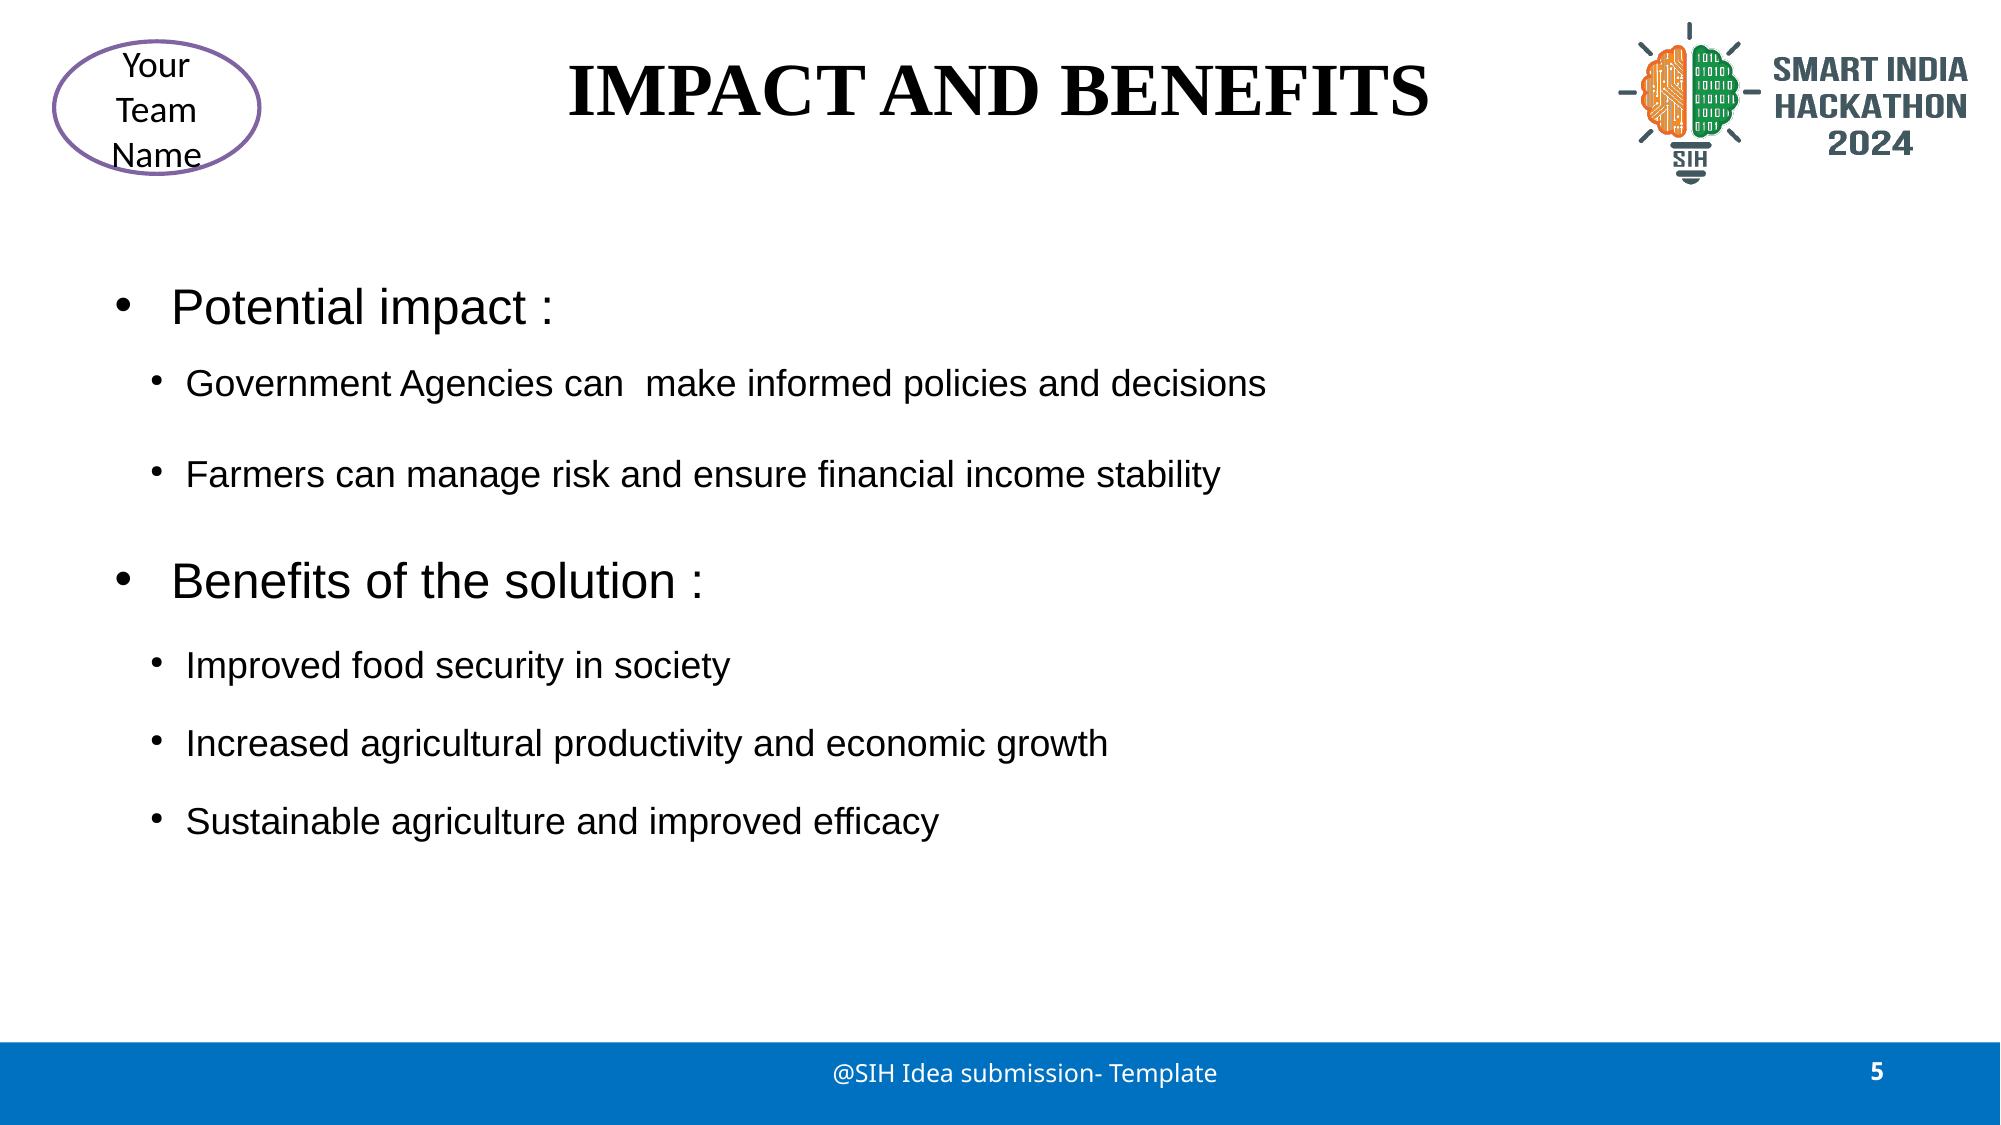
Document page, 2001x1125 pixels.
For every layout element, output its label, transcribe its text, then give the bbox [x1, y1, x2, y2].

text_box Potential impact : Government Agencies can make informed policies and decisions Farmers can manage risk and ensure financial income stability Benefits of the solution : Improved food security in society Increased agricultural productivity and economic growth Sustainable agriculture and improved efficacy [99, 267, 1640, 850]
footer @SIH Idea submission- Template [762, 1042, 1289, 1103]
slide_number <number> [1433, 1042, 1900, 1103]
text_box [0, 1042, 2000, 1125]
title IMPACT AND BENEFITS [99, 0, 1900, 180]
text_box Your Team Name [54, 41, 260, 174]
picture [1608, 13, 1977, 202]
